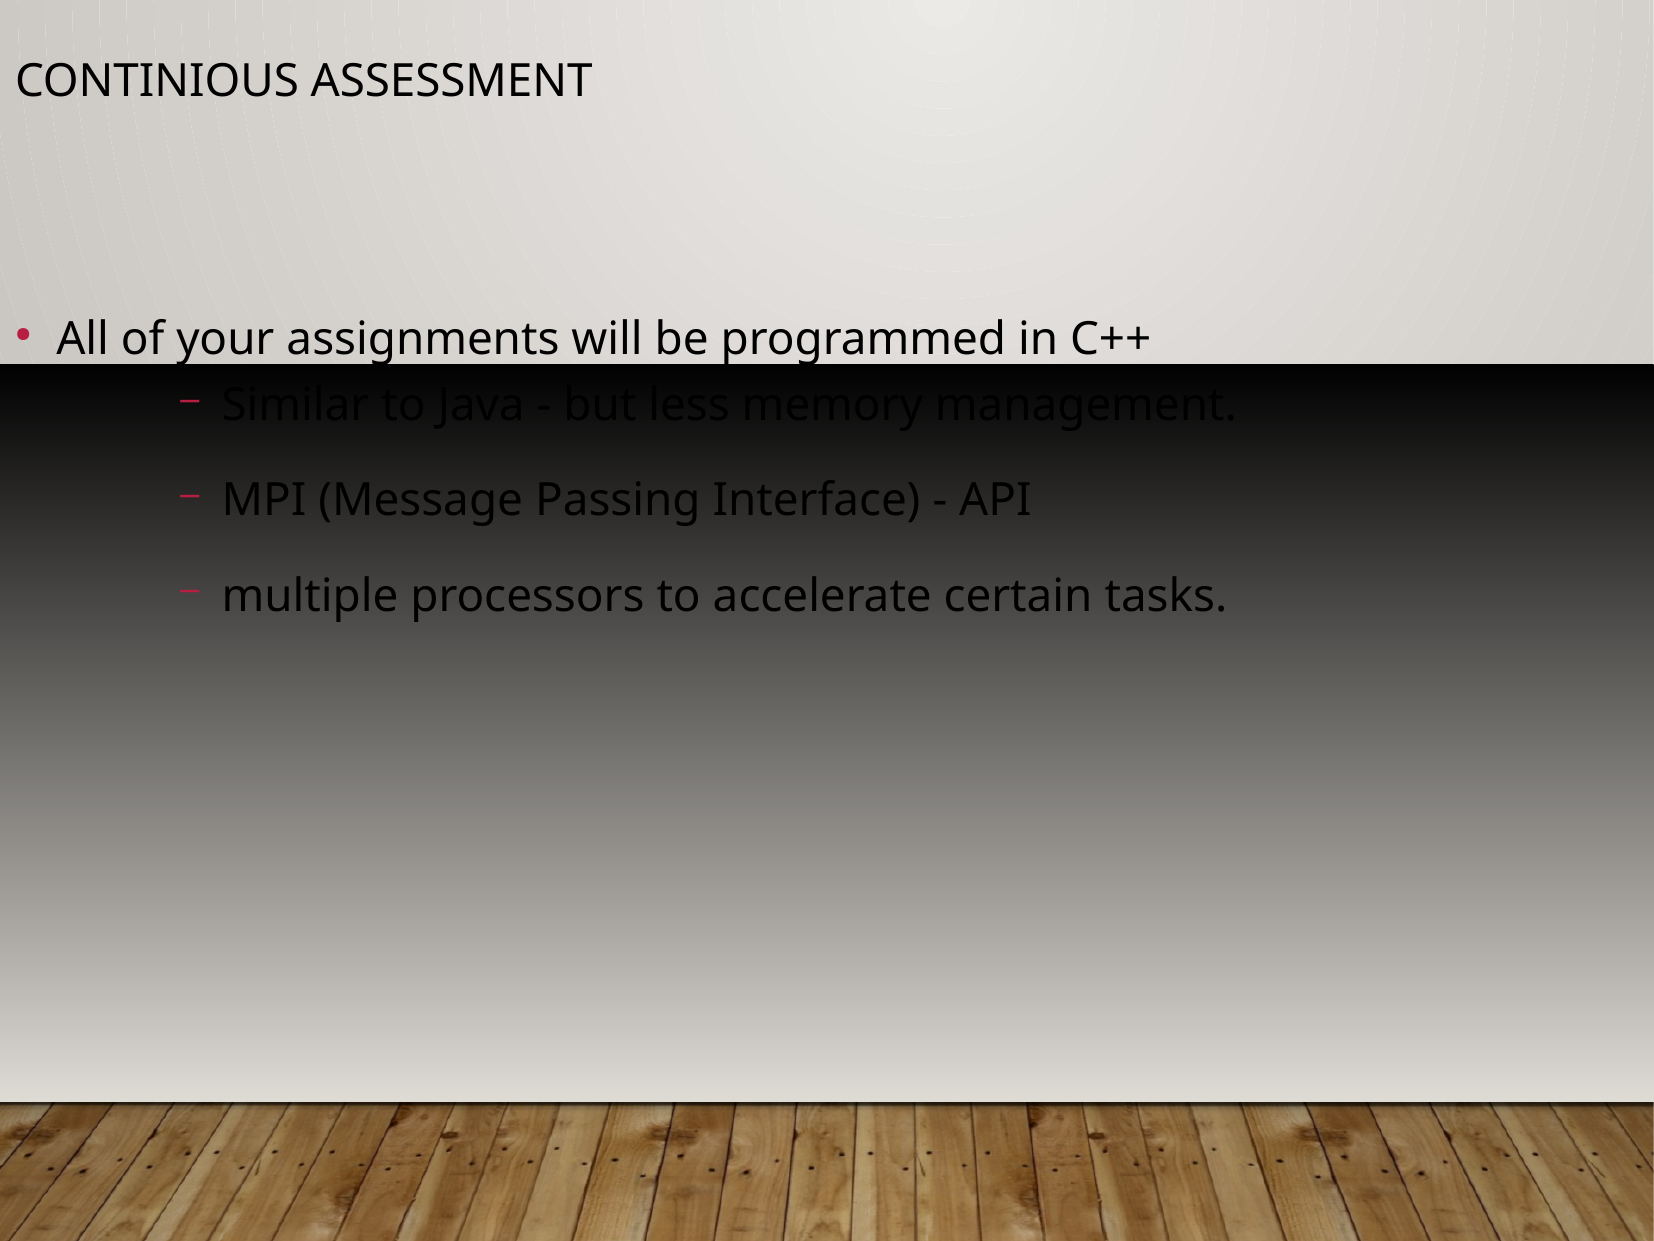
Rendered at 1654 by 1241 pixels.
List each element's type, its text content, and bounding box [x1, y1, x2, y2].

list All of your assignments will be programmed in C++ Similar to Java - but less memory management. MPI (Message Passing Interface) - API multiple processors to accelerate certain tasks. [0, 290, 1489, 1010]
title Continious Assessment [0, 49, 1489, 257]
